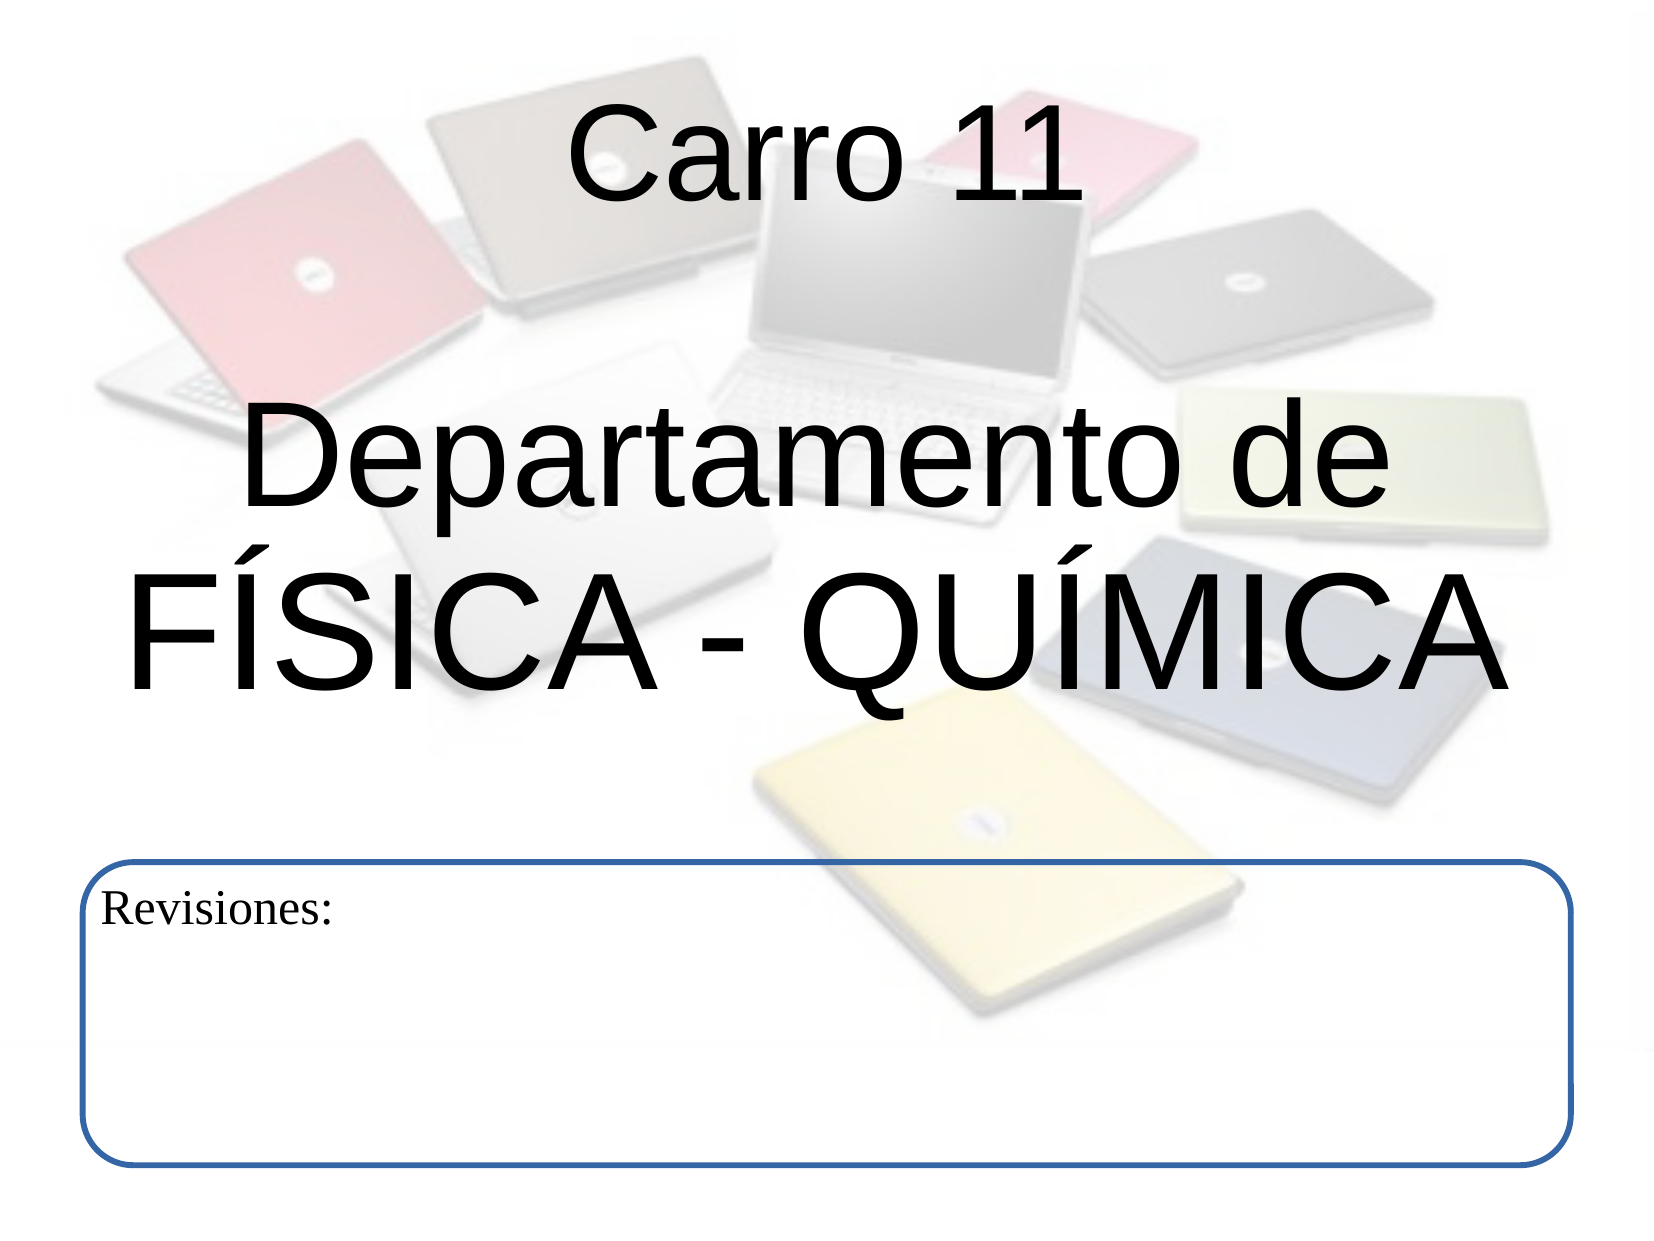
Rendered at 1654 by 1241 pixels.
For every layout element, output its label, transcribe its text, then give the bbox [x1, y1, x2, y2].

title Carro 11 [82, 49, 1571, 257]
text_box Departamento de FÍSICA - QUÍMICA [106, 363, 1526, 734]
